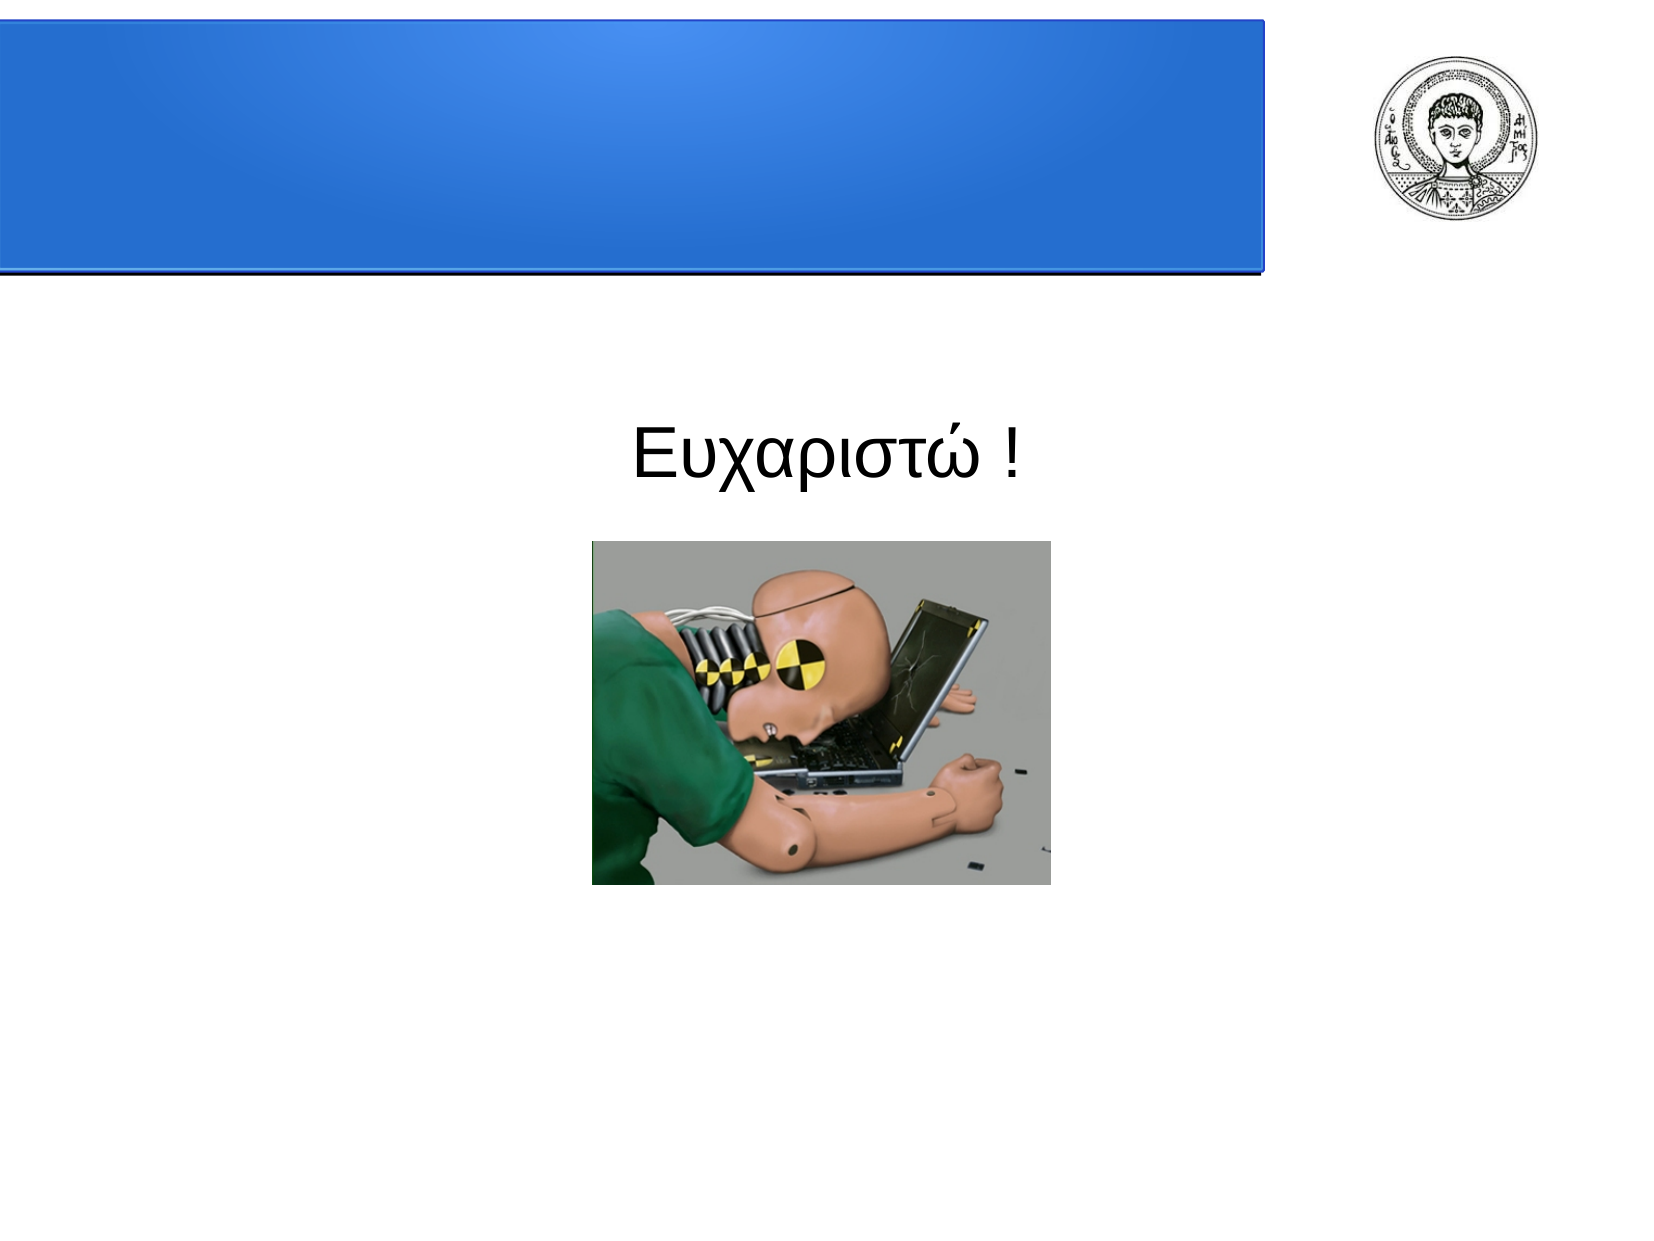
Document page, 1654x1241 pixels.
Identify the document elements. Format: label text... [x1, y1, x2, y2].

picture [1373, 56, 1539, 222]
list Ευχαριστώ ! [82, 299, 1571, 643]
picture [592, 541, 1051, 886]
